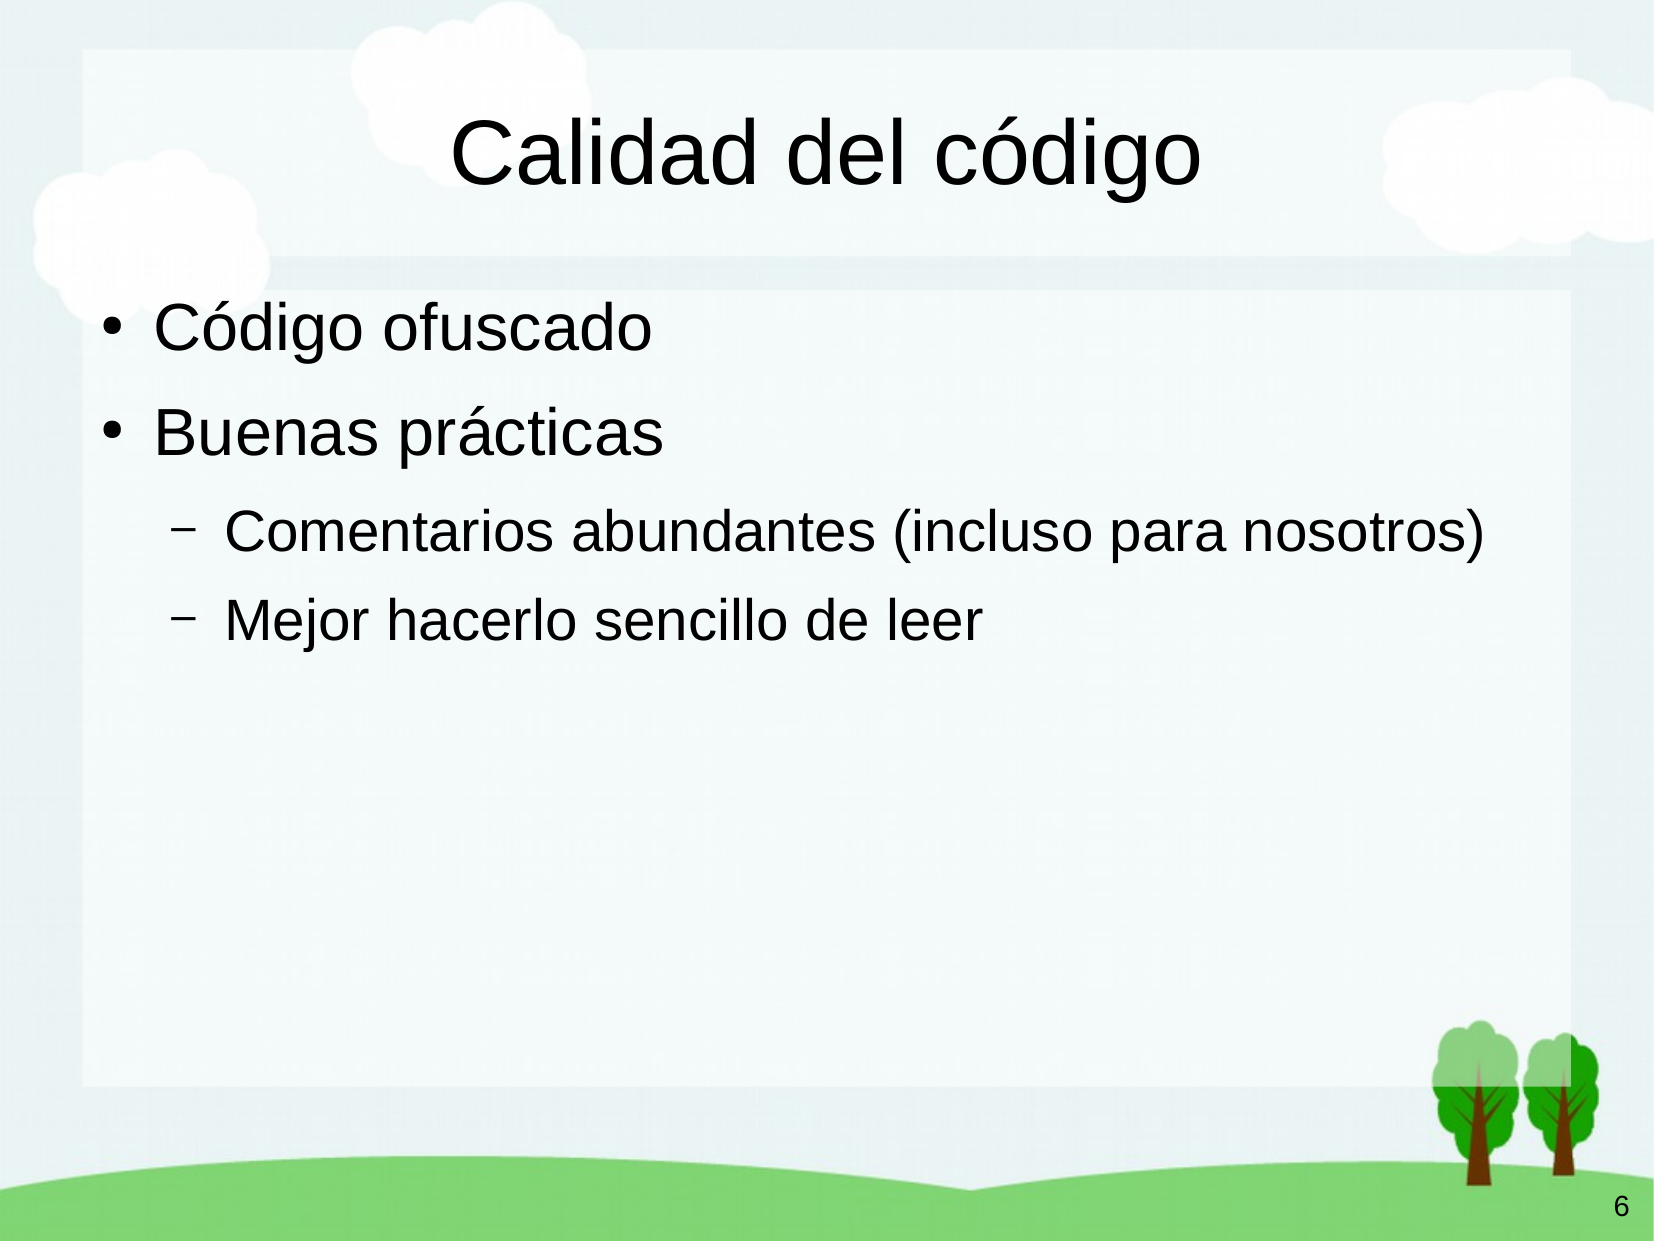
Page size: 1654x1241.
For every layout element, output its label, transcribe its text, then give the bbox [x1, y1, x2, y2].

title Calidad del código [82, 49, 1571, 257]
list Código ofuscado Buenas prácticas Comentarios abundantes (incluso para nosotros) Mejor hacerlo sencillo de leer [82, 290, 1571, 1087]
picture [0, 0, 1654, 1241]
